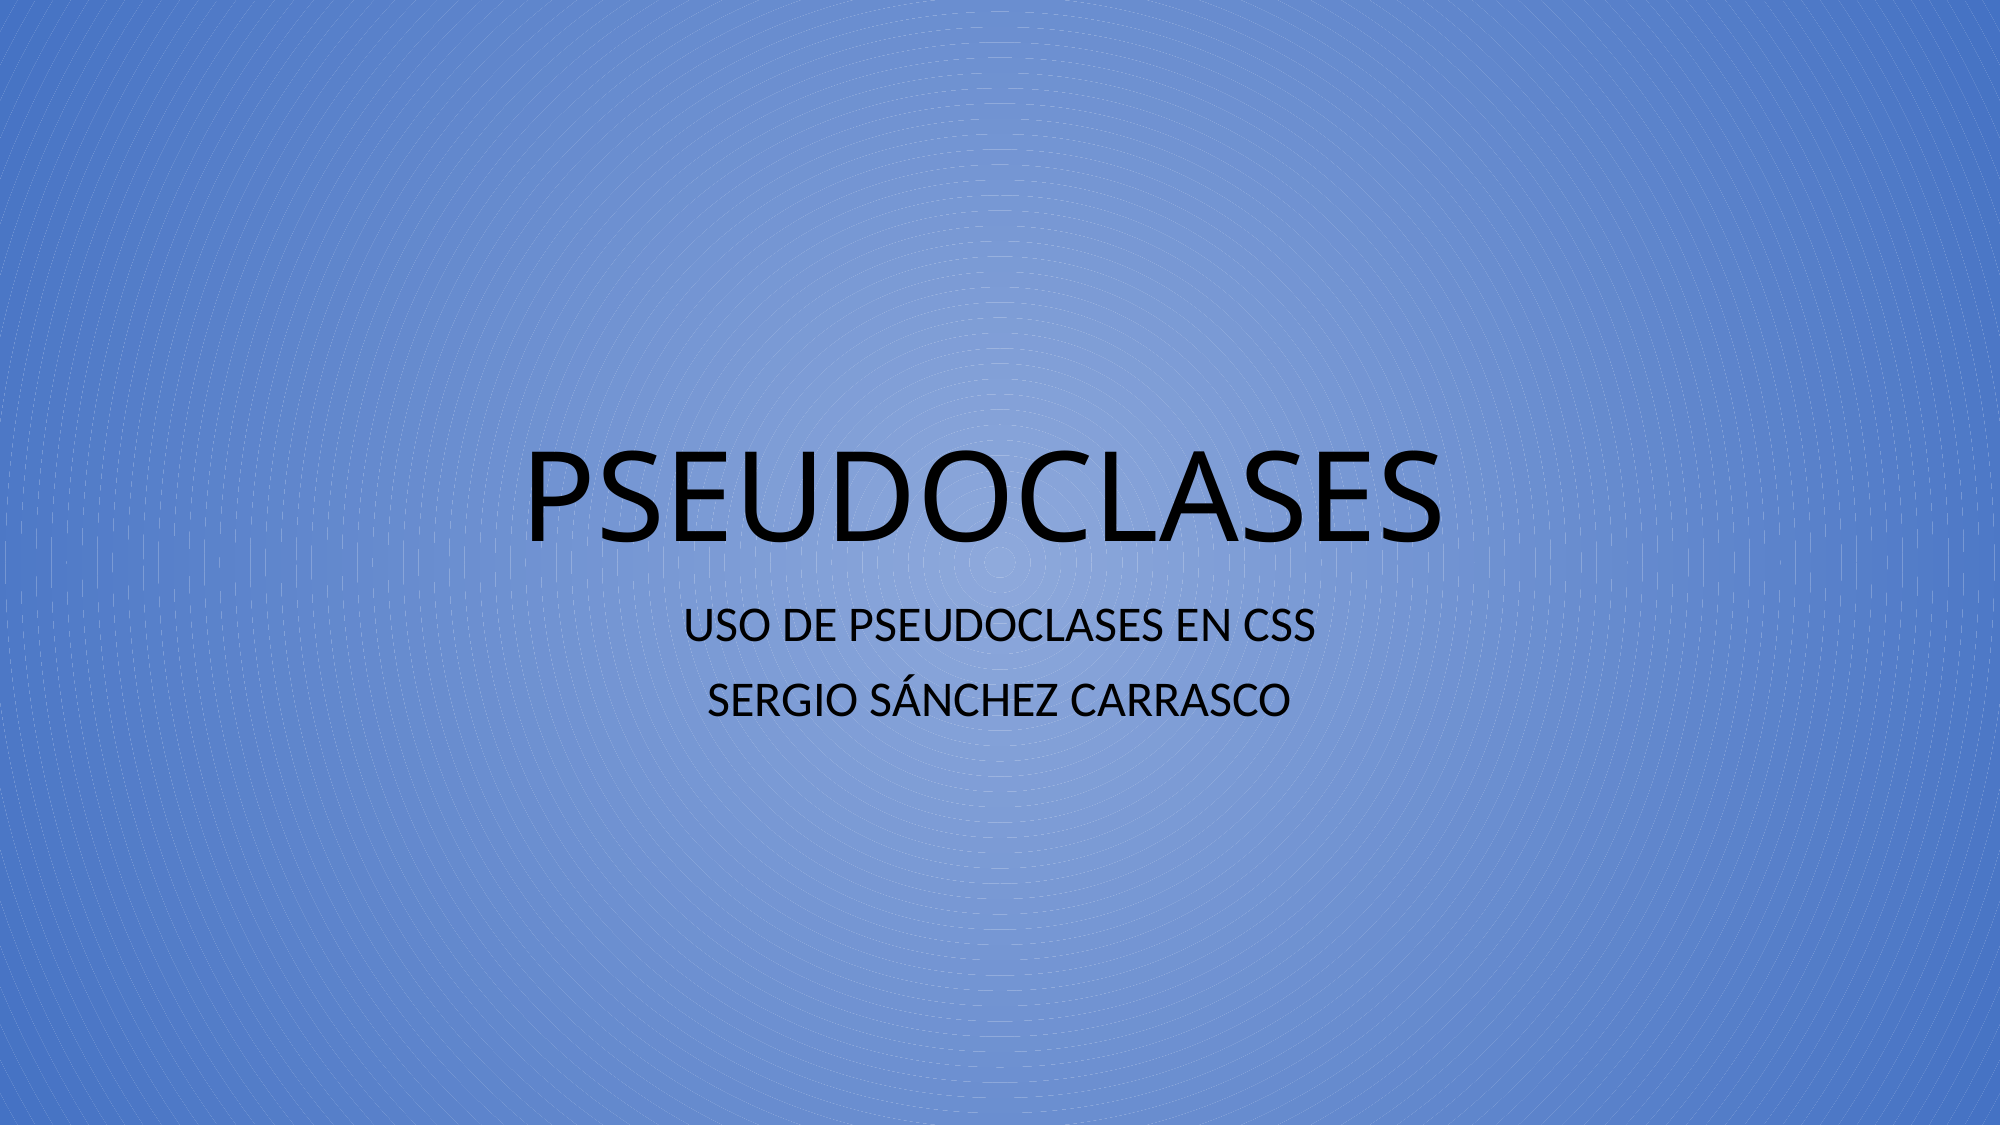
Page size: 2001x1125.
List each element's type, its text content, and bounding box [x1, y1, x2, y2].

subtitle USO DE PSEUDOCLASES EN CSS SERGIO SÁNCHEZ CARRASCO [249, 590, 1750, 863]
title PSEUDOCLASES [249, 184, 1750, 576]
